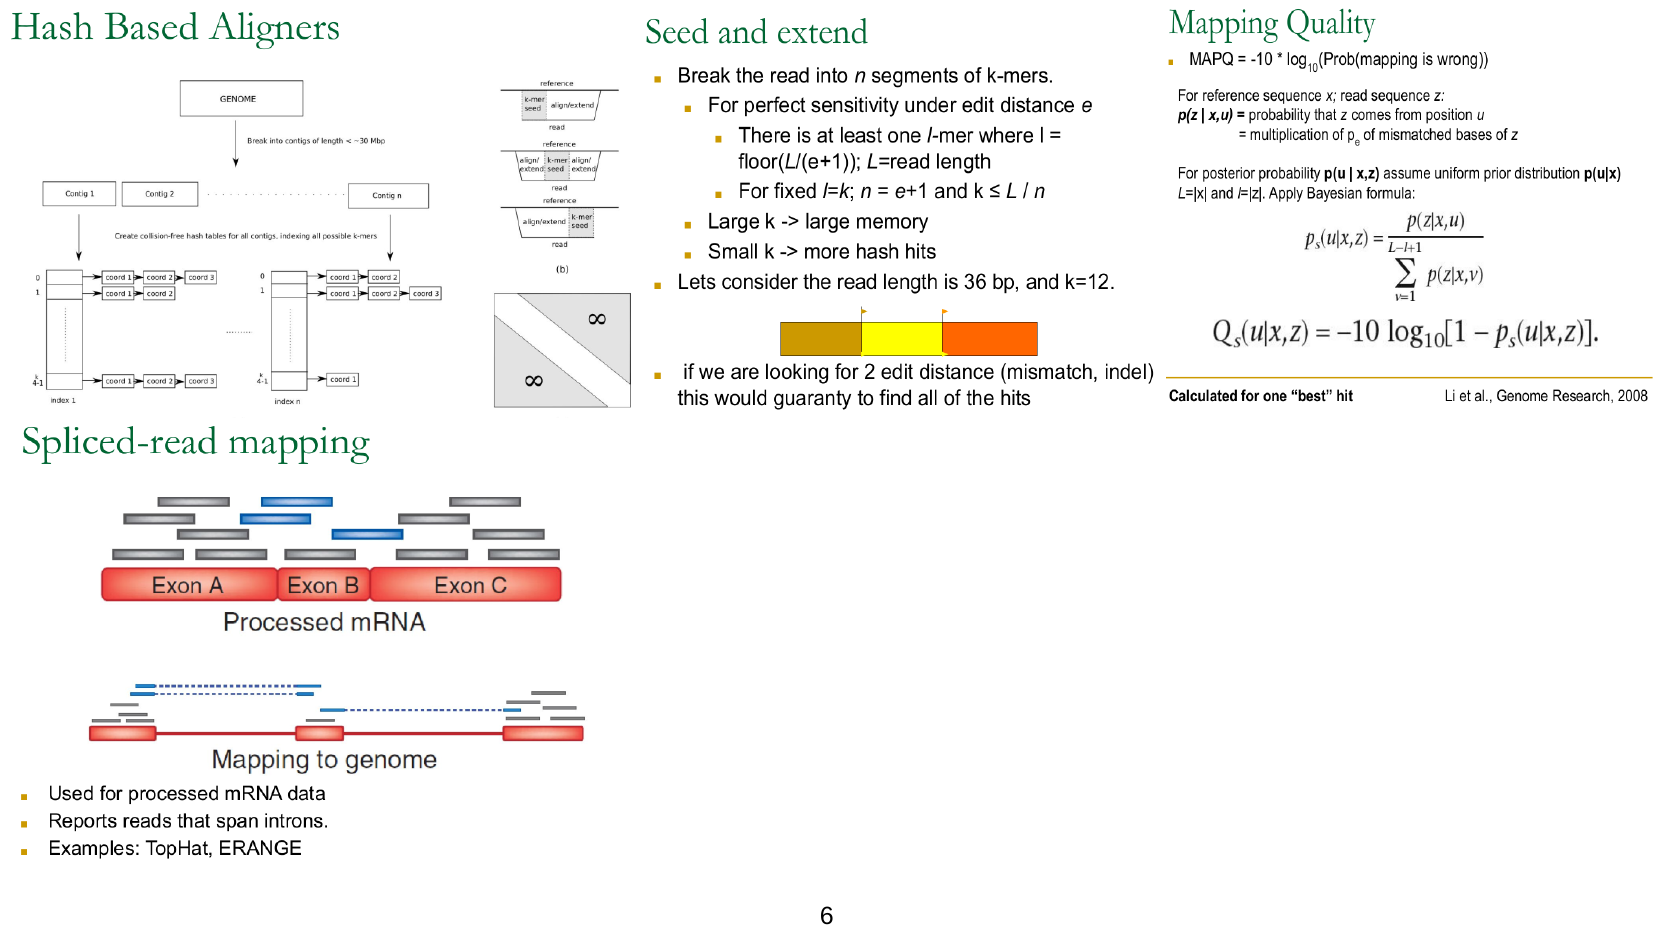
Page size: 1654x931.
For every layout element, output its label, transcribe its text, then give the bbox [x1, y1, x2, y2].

text_box <number> [754, 894, 899, 931]
picture [3, 6, 655, 863]
picture [639, 2, 1654, 413]
